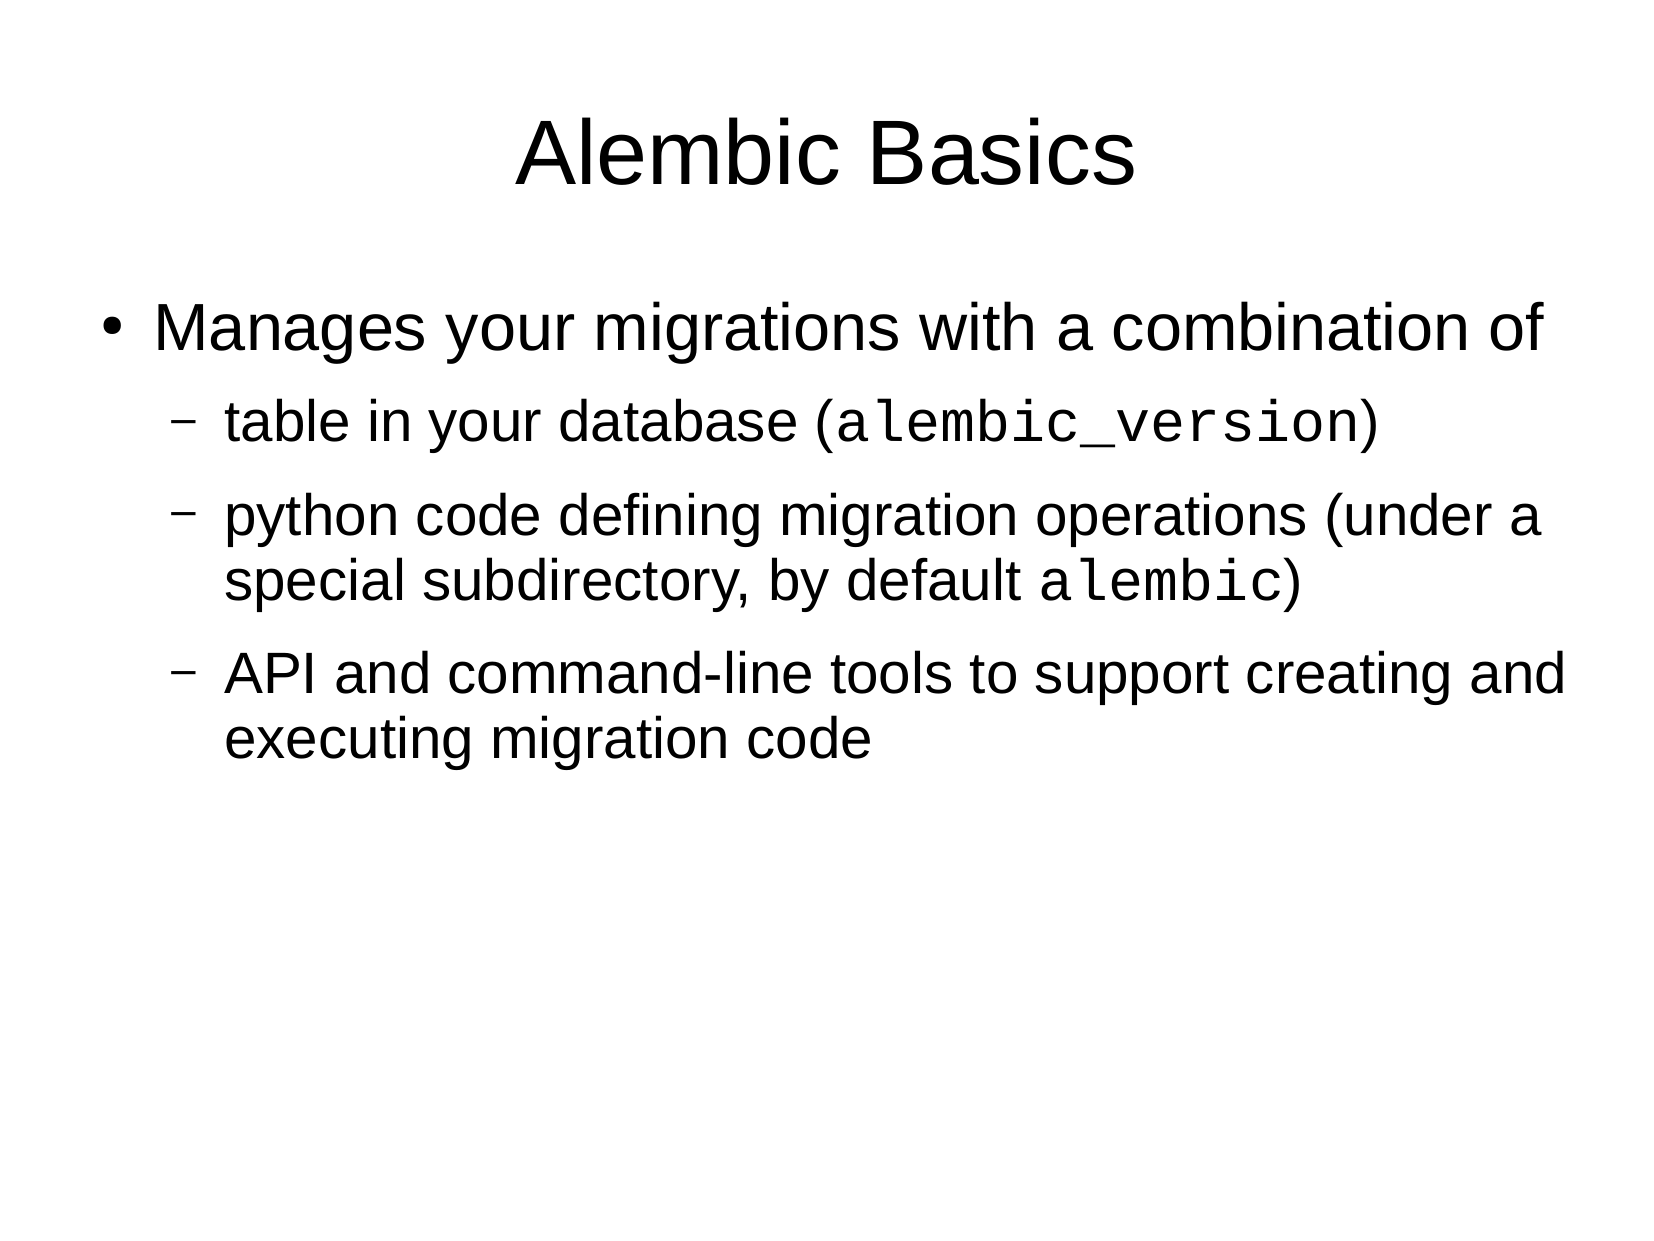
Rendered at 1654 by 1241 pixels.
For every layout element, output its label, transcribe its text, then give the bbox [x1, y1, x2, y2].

list Manages your migrations with a combination of table in your database (alembic_version) python code defining migration operations (under a special subdirectory, by default alembic) API and command-line tools to support creating and executing migration code [82, 290, 1571, 1010]
title Alembic Basics [82, 49, 1571, 257]
